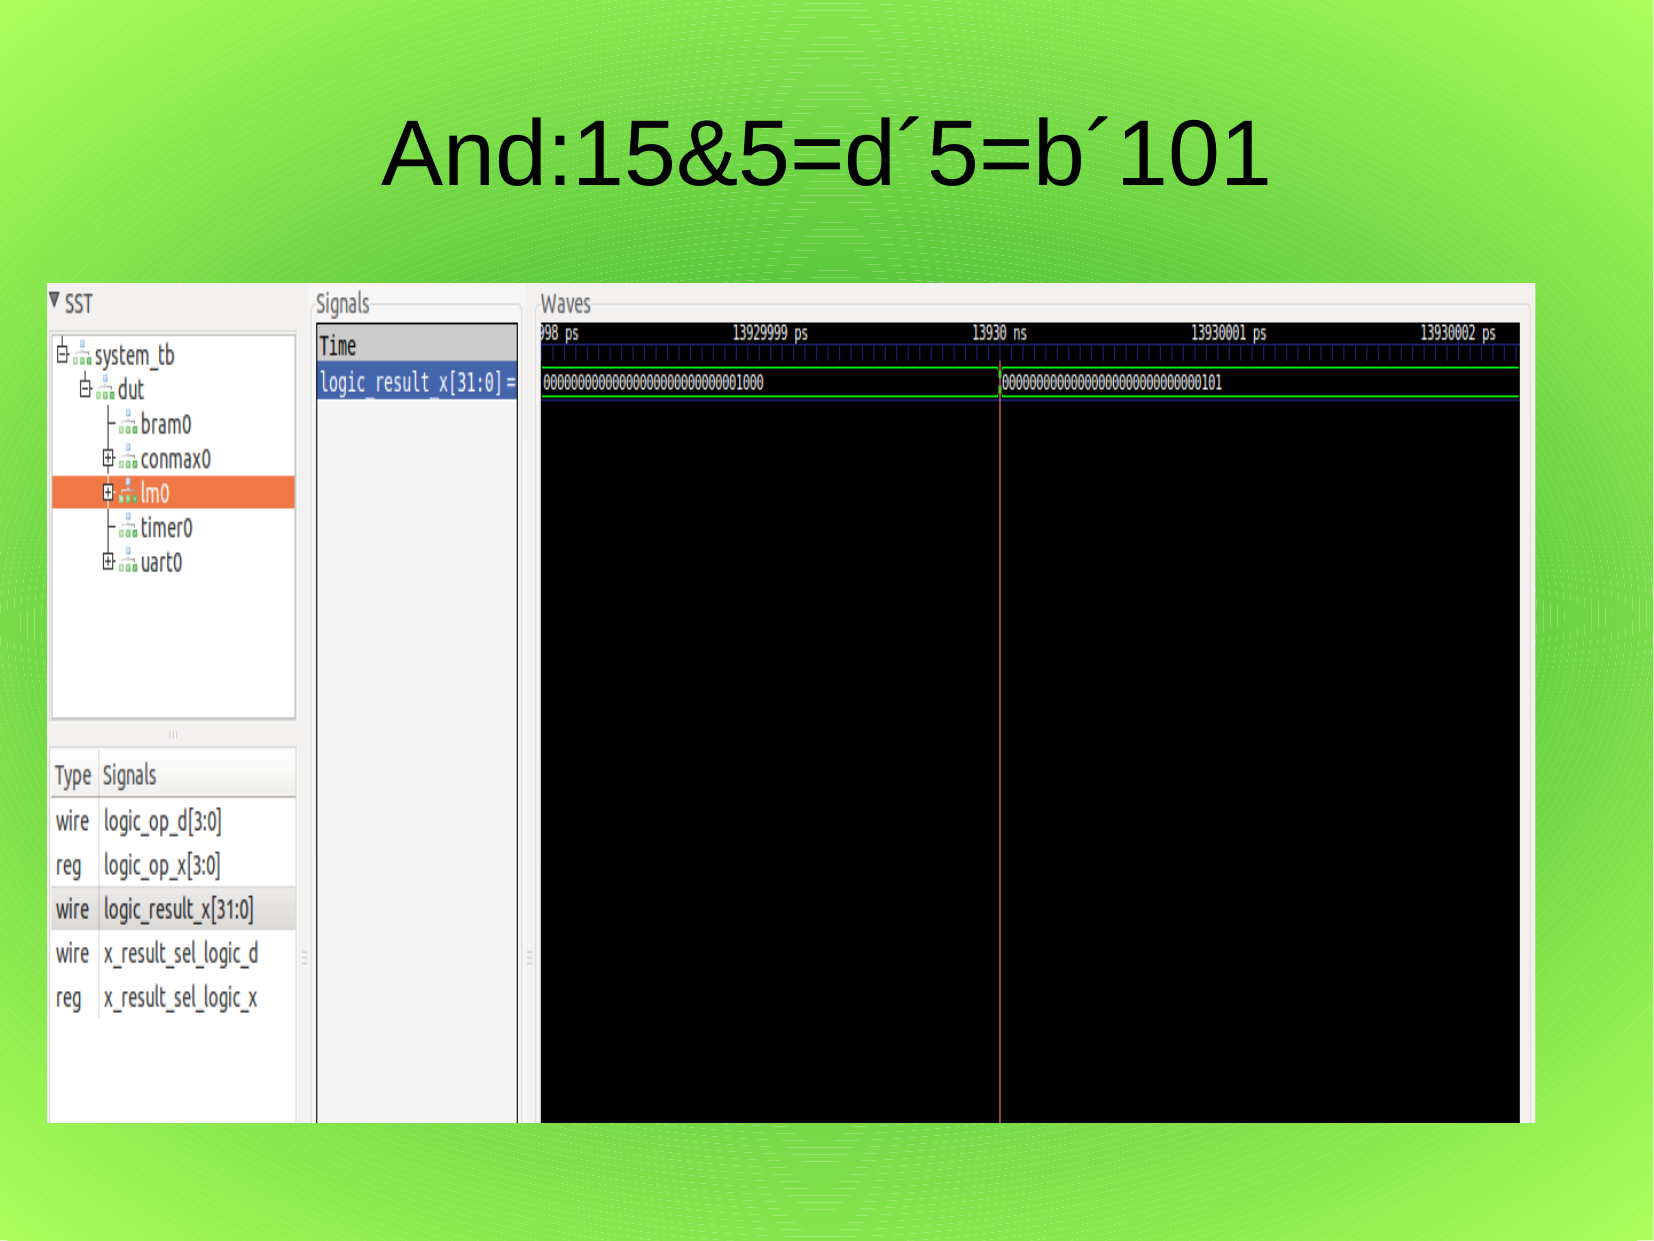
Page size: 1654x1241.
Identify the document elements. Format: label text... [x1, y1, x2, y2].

title And:15&5=d´5=b´101 [82, 49, 1571, 257]
picture [47, 283, 1536, 1123]
